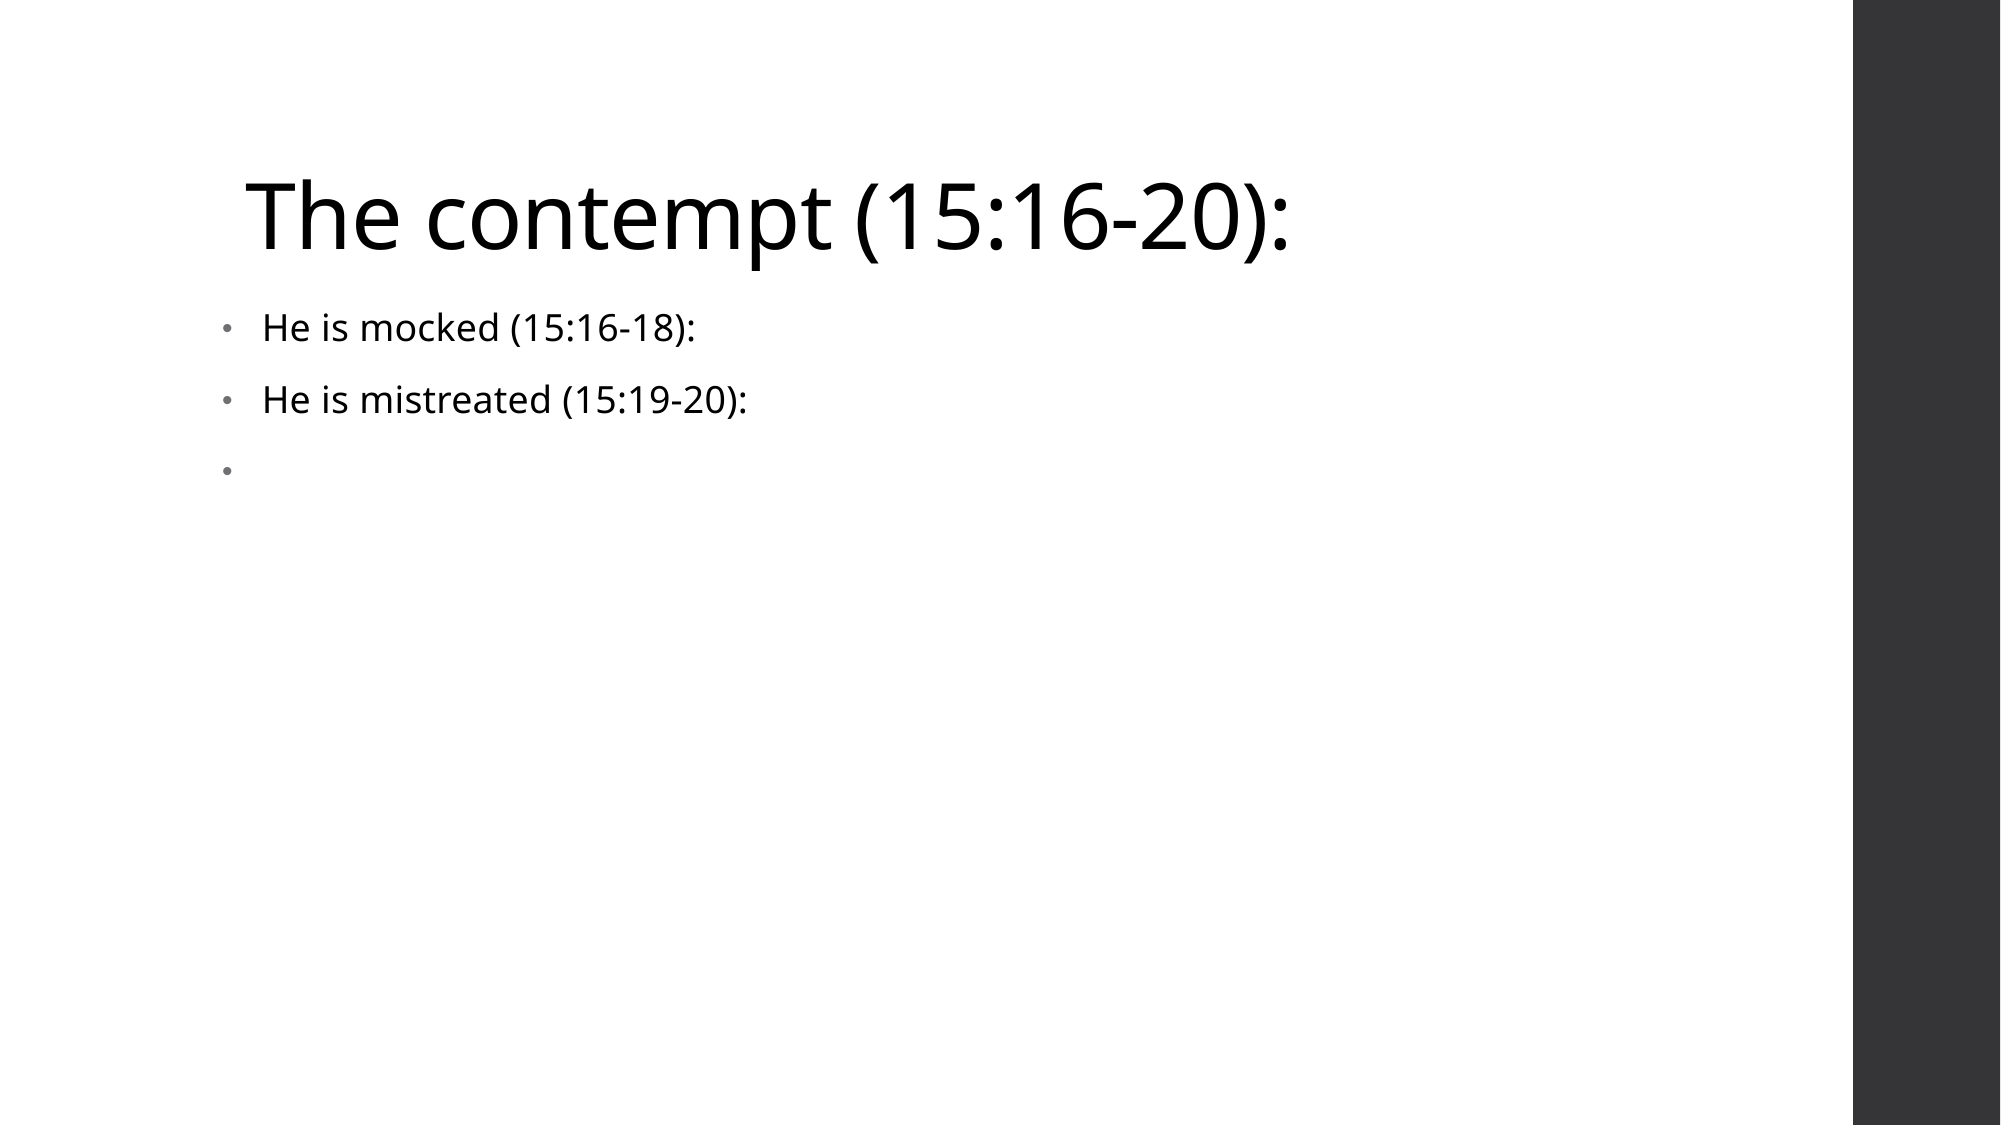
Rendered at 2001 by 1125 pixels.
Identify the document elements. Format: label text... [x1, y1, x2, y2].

title The contempt (15:16-20): [206, 60, 1797, 278]
list He is mocked (15:16-18): He is mistreated (15:19-20): [206, 299, 1617, 1014]
